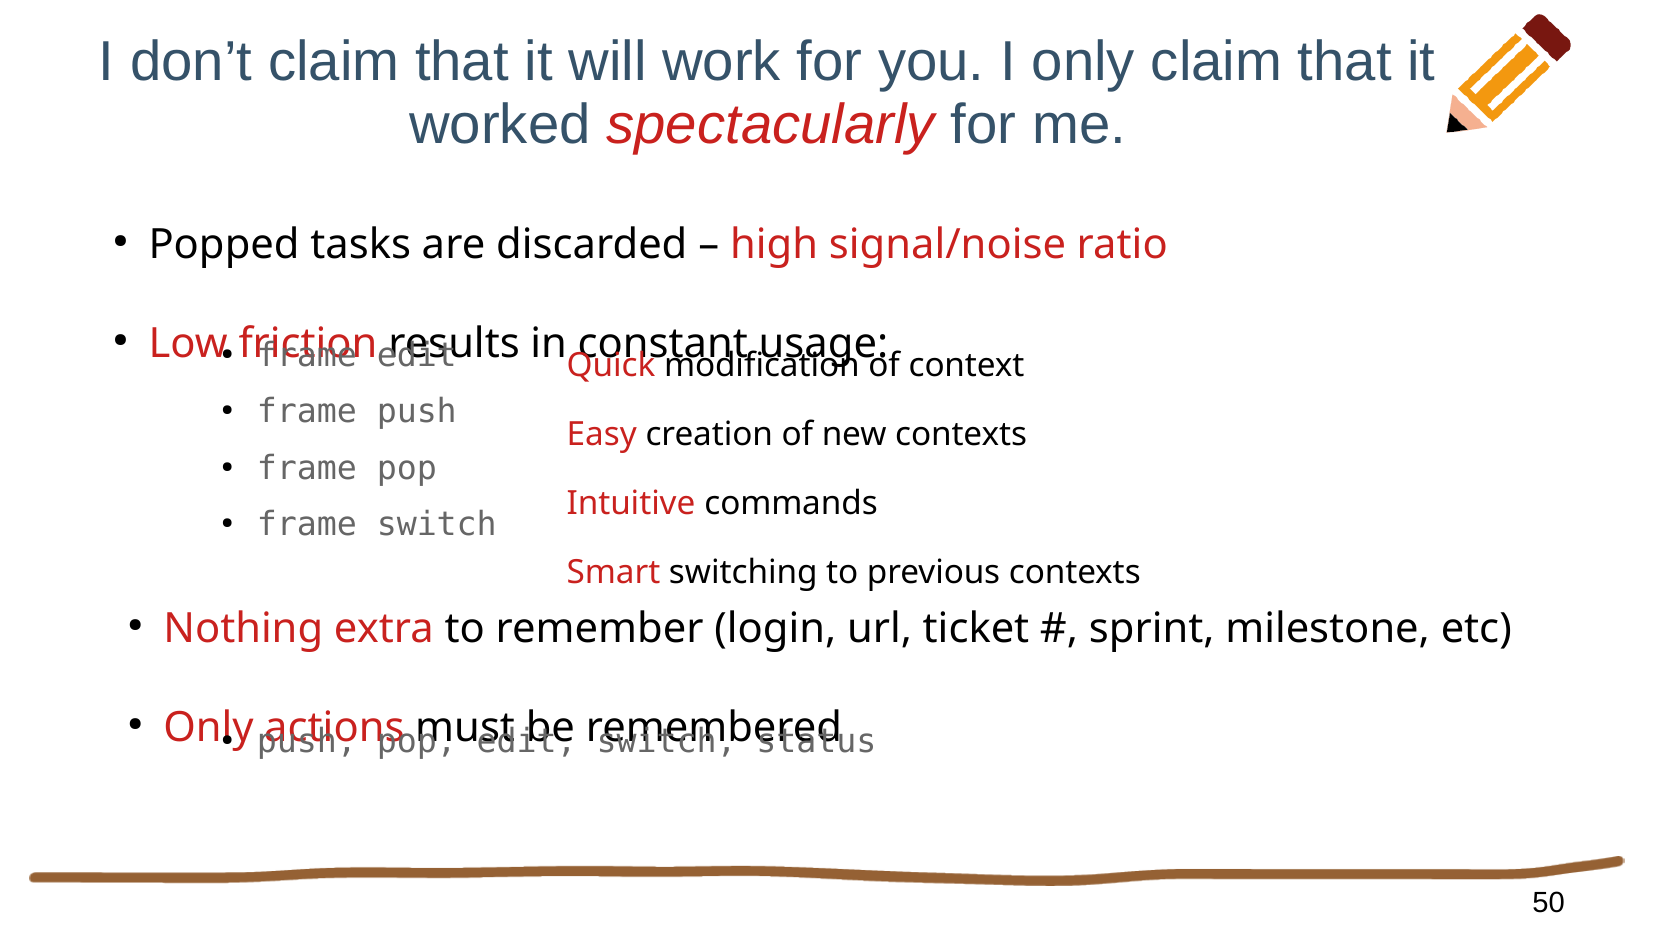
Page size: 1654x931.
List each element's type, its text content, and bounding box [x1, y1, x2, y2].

text_box Quick modification of context Easy creation of new contexts Intuitive commands Smart switching to previous contexts [551, 333, 1109, 553]
text_box Popped tasks are discarded – high signal/noise ratio Low friction results in constant usage: [98, 206, 1108, 347]
text_box push, pop, edit, switch, status [206, 714, 892, 768]
picture [1446, 14, 1571, 133]
text_box Nothing extra to remember (login, url, ticket #, sprint, milestone, etc) Only actions must be remembered [113, 590, 1403, 731]
text_box frame edit frame push frame pop frame switch [206, 328, 512, 551]
title I don’t claim that it will work for you. I only claim that it worked spectacularly for me. [88, 29, 1447, 237]
picture [29, 856, 1625, 886]
